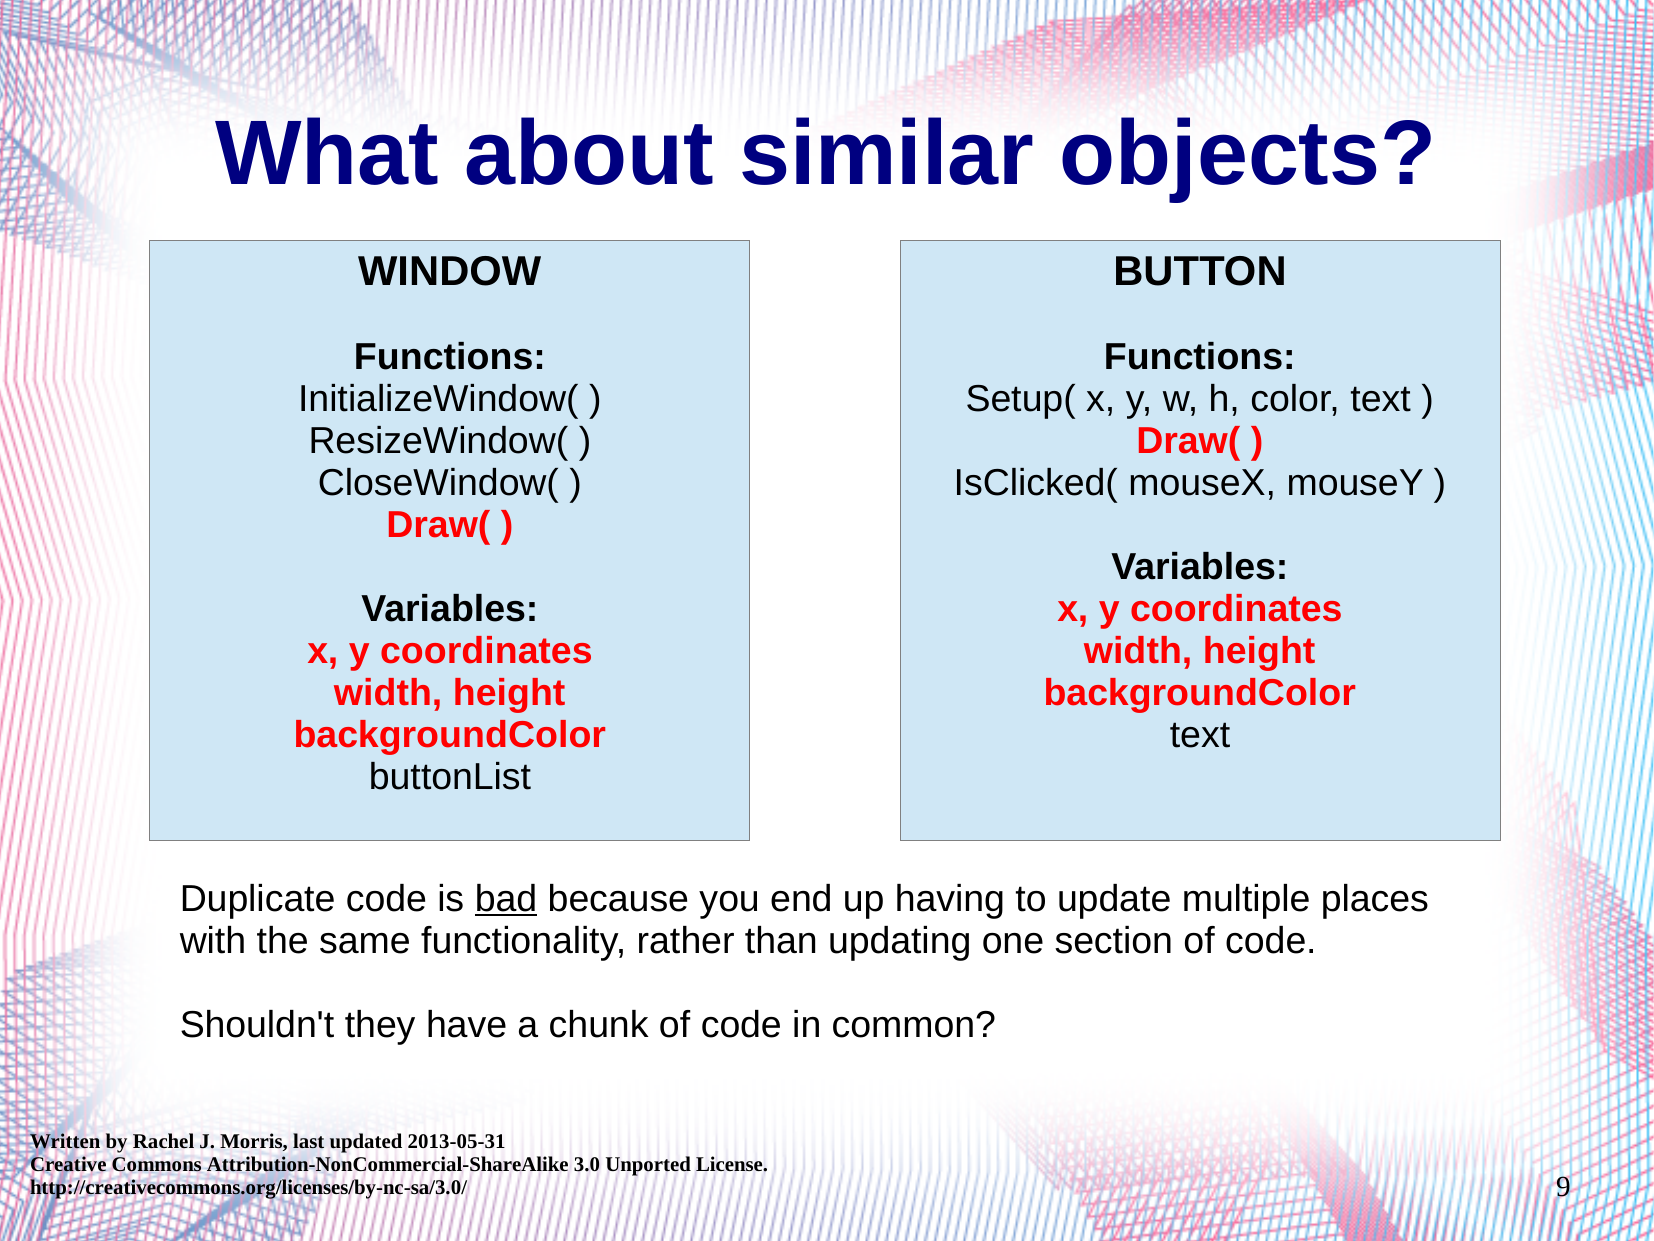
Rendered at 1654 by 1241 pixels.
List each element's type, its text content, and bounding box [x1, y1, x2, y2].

text_box WINDOW Functions: InitializeWindow( ) ResizeWindow( ) CloseWindow( ) Draw( ) Variables: x, y coordinates width, height backgroundColor buttonList [149, 240, 750, 841]
text_box Duplicate code is bad because you end up having to update multiple places with the same functionality, rather than updating one section of code. Shouldn't they have a chunk of code in common? [165, 870, 1516, 1053]
picture [0, 0, 1654, 1241]
title What about similar objects? [82, 49, 1571, 257]
text_box BUTTON Functions: Setup( x, y, w, h, color, text ) Draw( ) IsClicked( mouseX, mouseY ) Variables: x, y coordinates width, height backgroundColor text [900, 240, 1501, 841]
